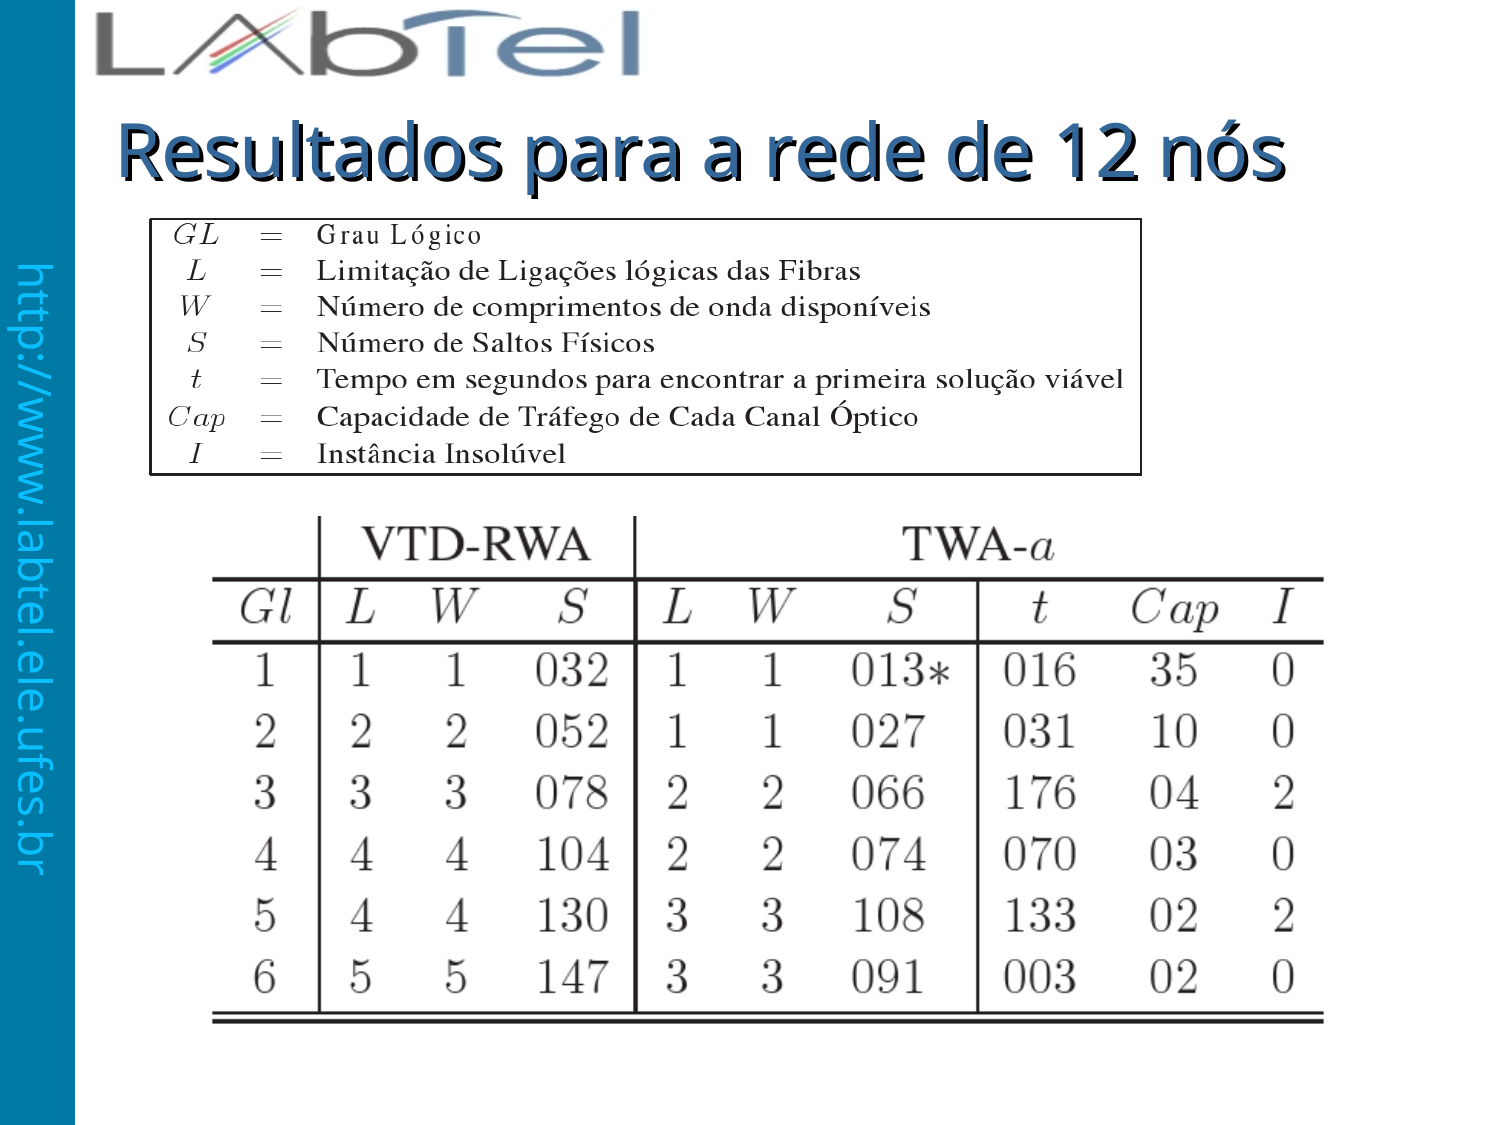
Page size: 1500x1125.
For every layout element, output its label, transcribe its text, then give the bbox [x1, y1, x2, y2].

picture [76, 0, 675, 88]
picture [147, 213, 1145, 480]
title Resultados para a rede de 12 nós [99, 48, 1461, 246]
picture [211, 516, 1327, 1027]
